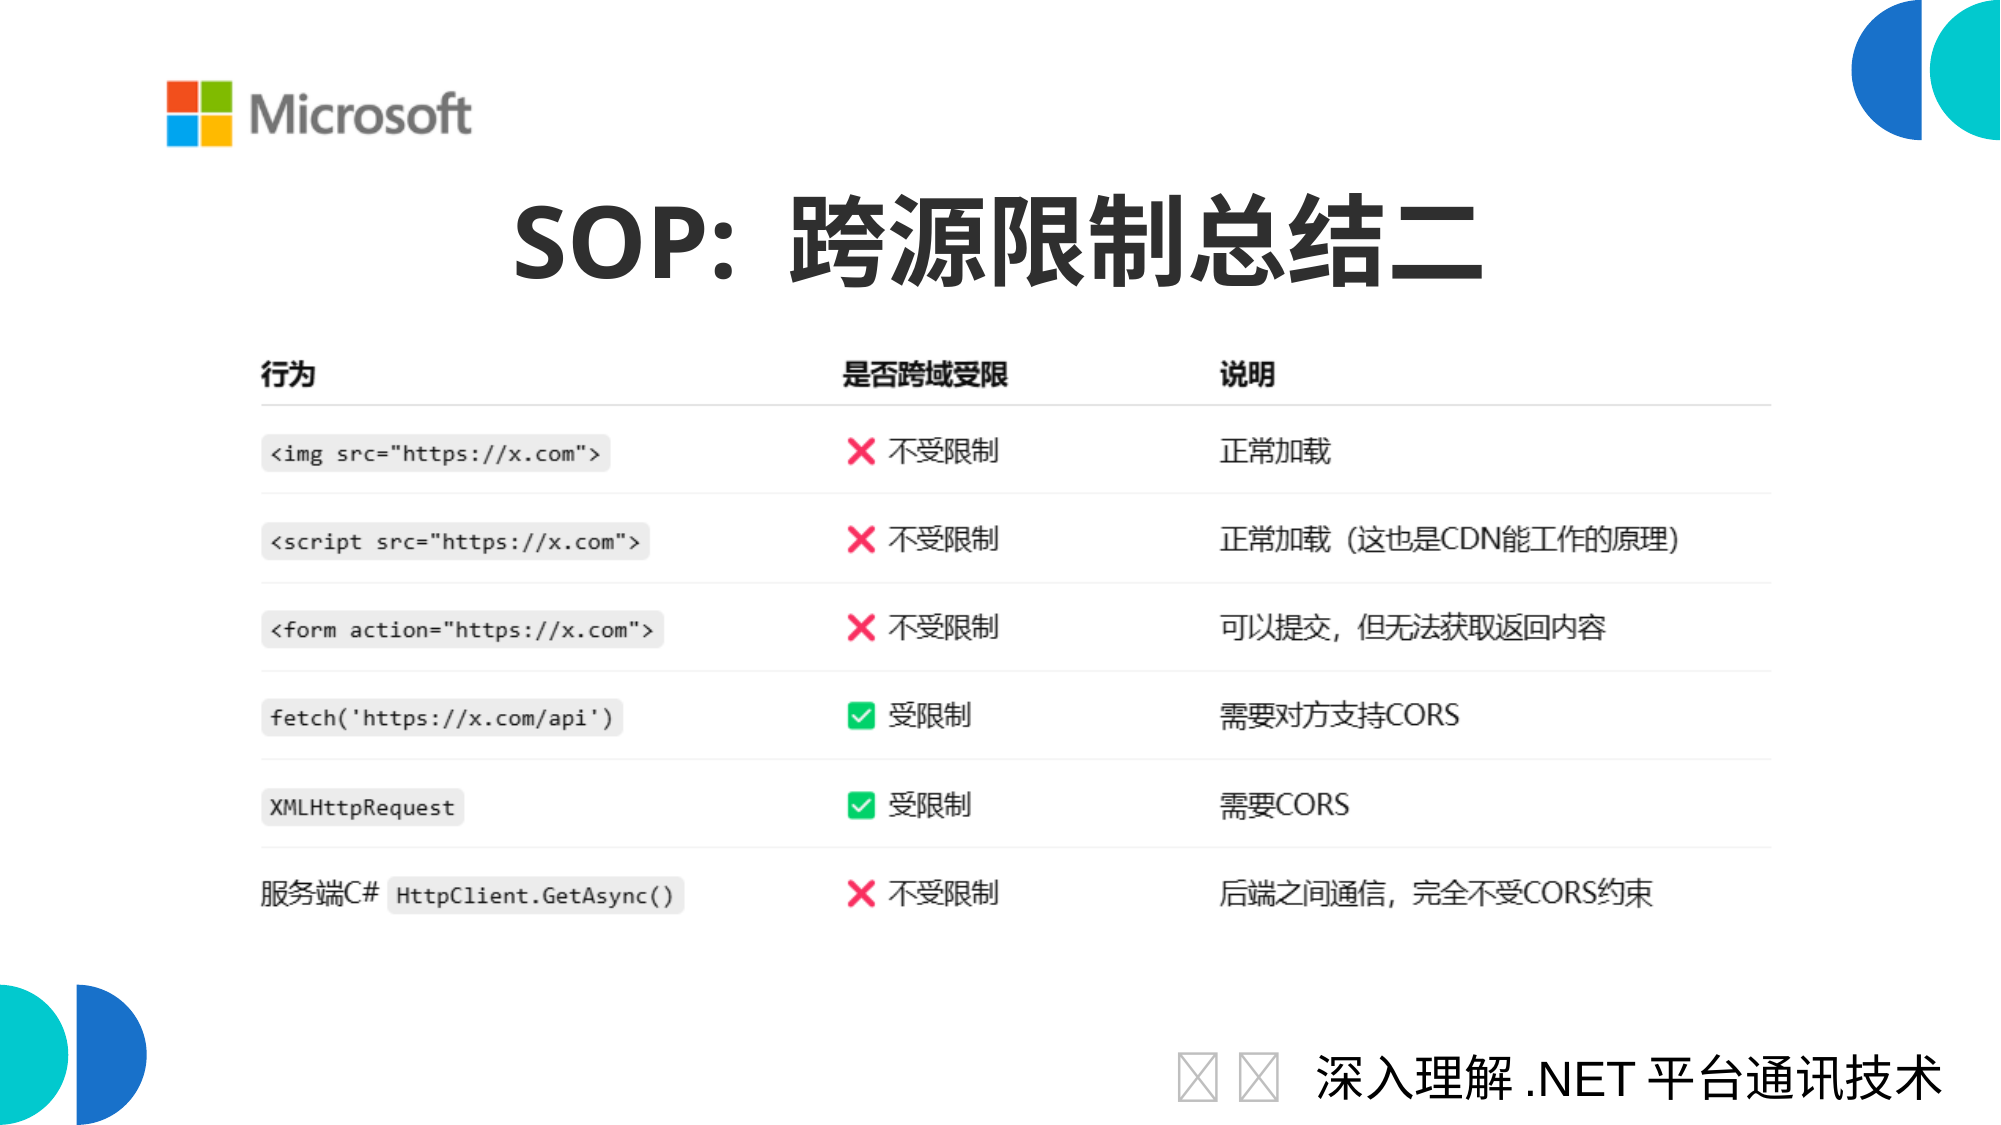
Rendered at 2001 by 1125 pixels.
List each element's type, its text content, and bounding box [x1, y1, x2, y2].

title SOP: 跨源限制总结二 [138, 145, 1862, 332]
picture [224, 340, 1814, 979]
picture [85, 41, 552, 189]
subtitle 🚀 🚀 深入理解.NET平台通讯技术 [1173, 1046, 1952, 1107]
